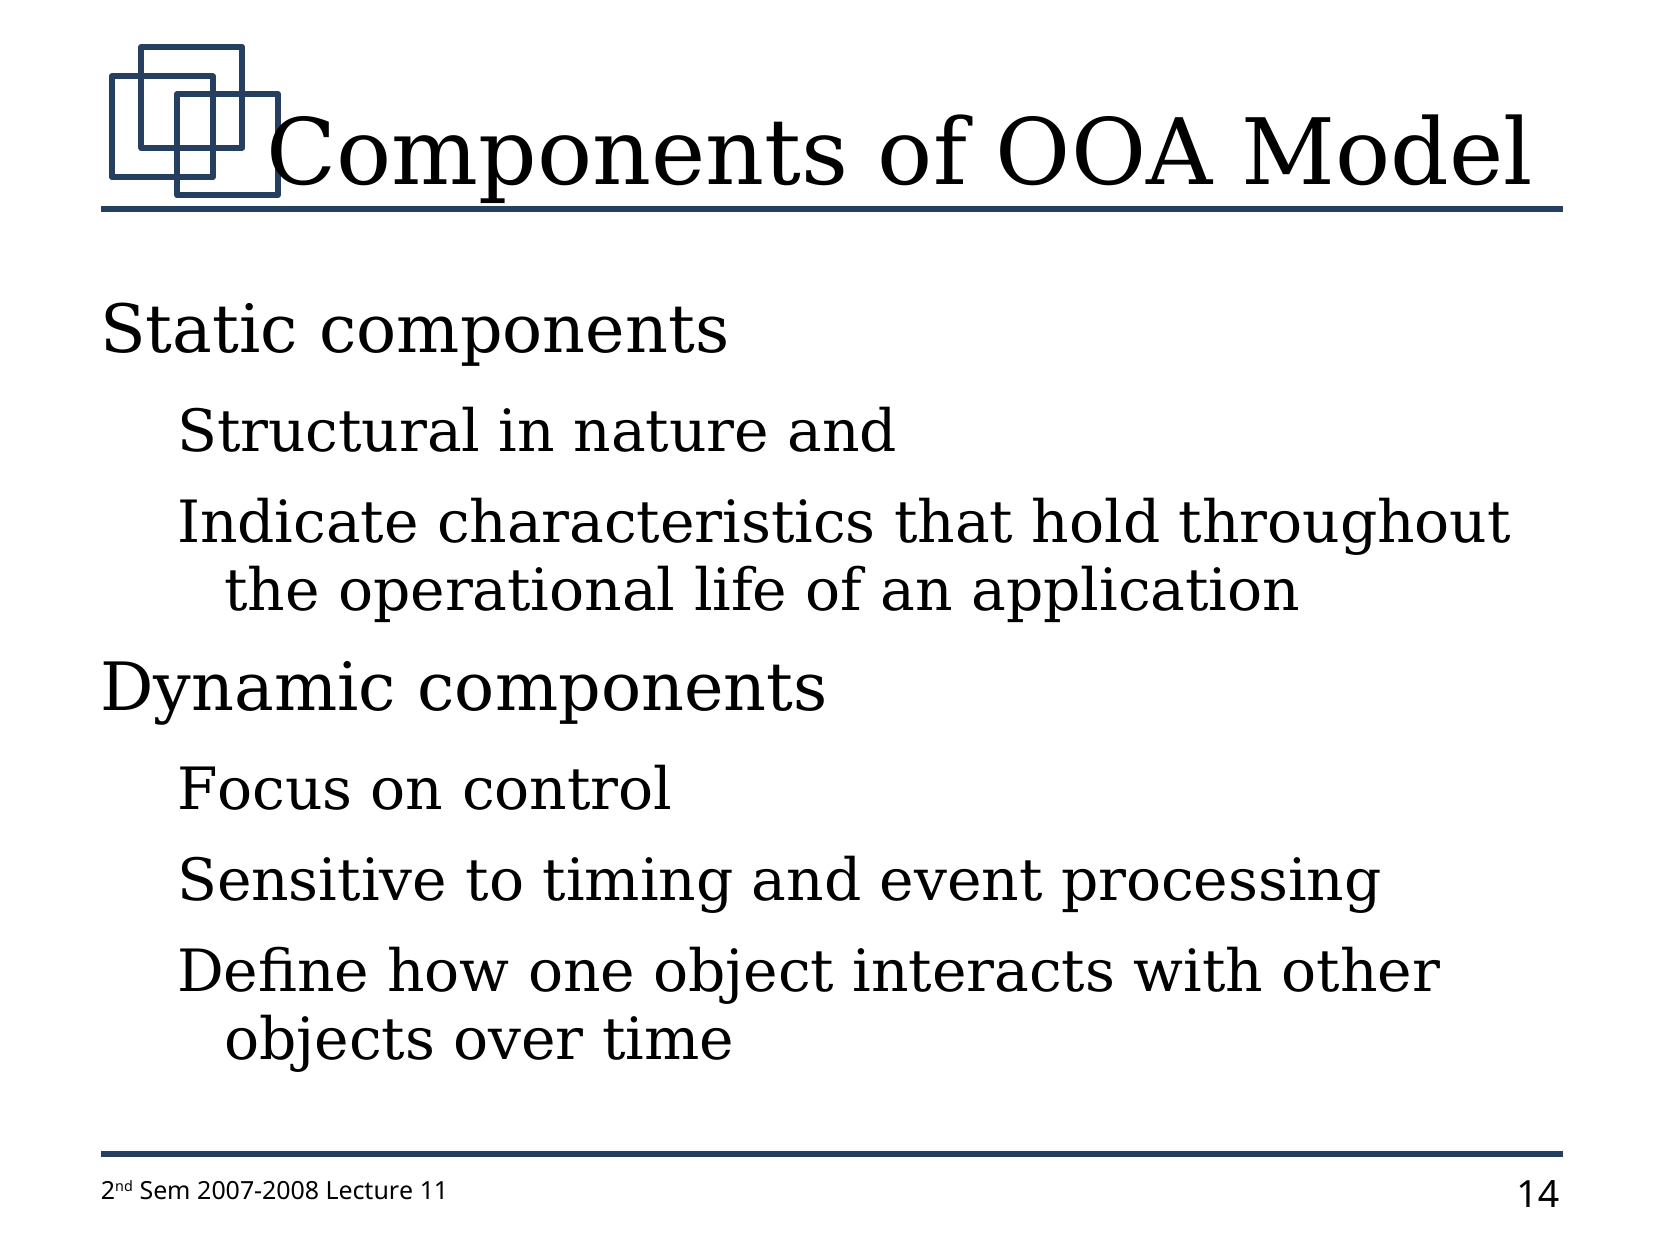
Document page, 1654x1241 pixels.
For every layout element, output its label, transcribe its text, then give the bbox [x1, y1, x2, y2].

list Static components Structural in nature and Indicate characteristics that hold throughout the operational life of an application Dynamic components Focus on control Sensitive to timing and event processing Define how one object interacts with other objects over time [82, 290, 1571, 1109]
title Components of OOA Model [82, 49, 1571, 257]
